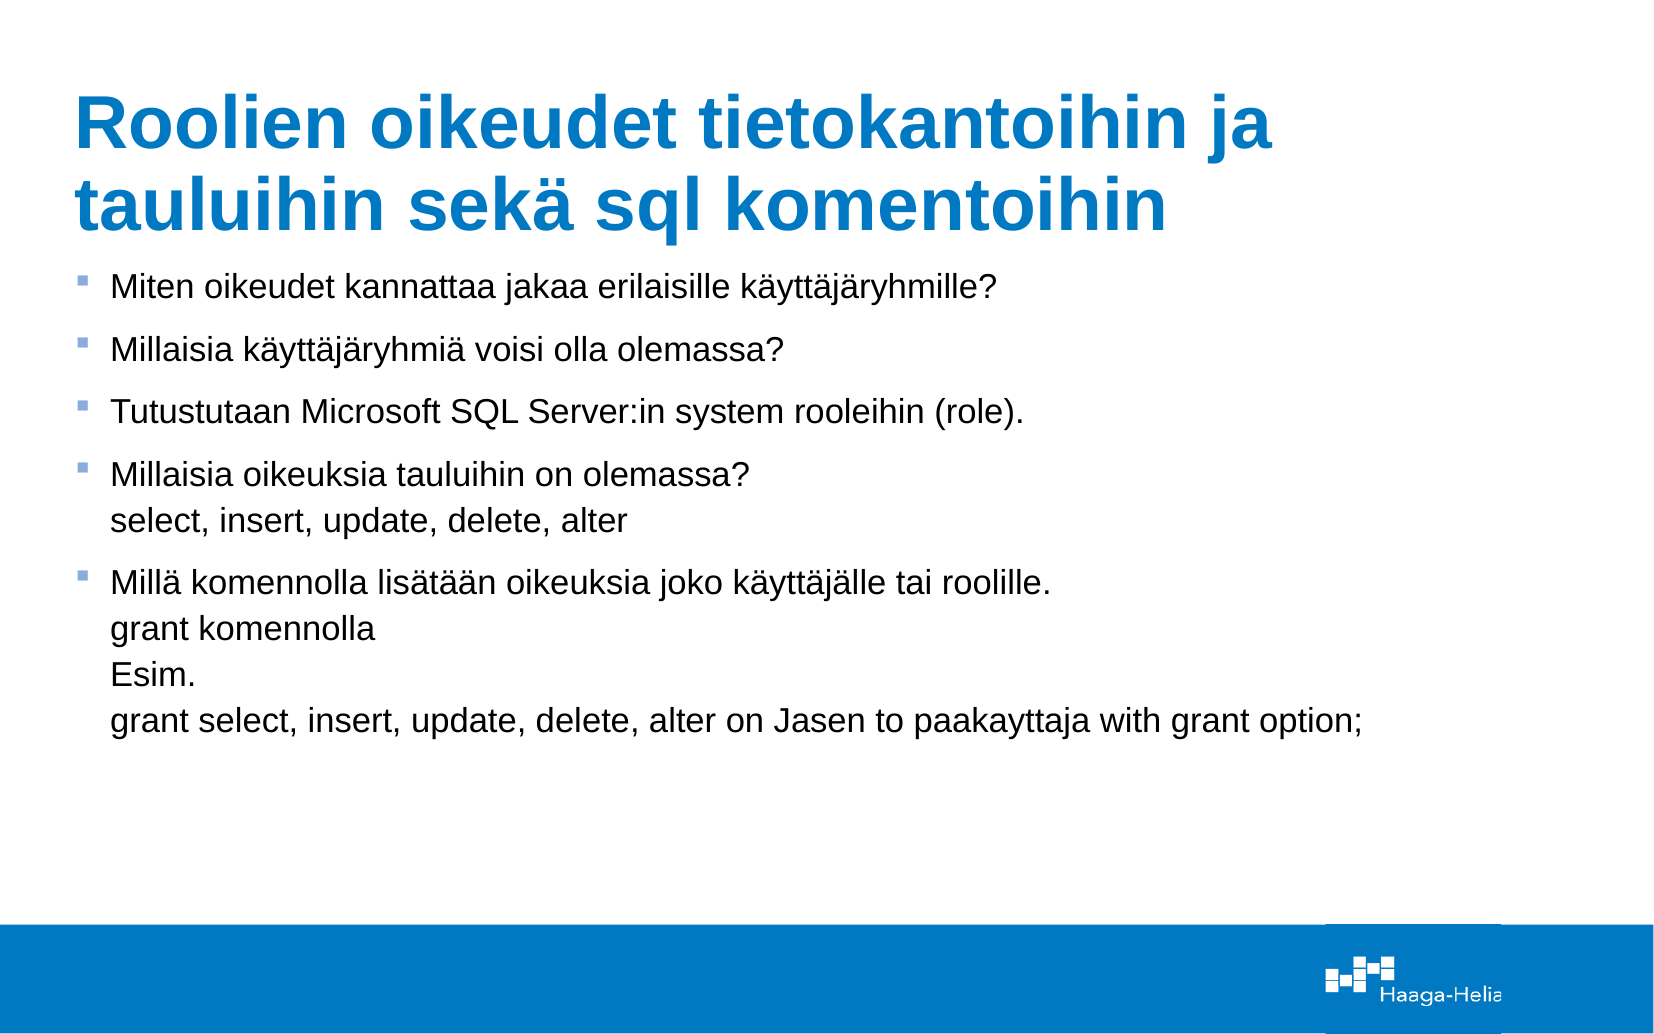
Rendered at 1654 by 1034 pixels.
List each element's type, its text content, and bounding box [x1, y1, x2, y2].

title Roolien oikeudet tietokantoihin ja tauluihin sekä sql komentoihin [74, 82, 1584, 178]
list Miten oikeudet kannattaa jakaa erilaisille käyttäjäryhmille? Millaisia käyttäjäryhmiä voisi olla olemassa? Tutustutaan Microsoft SQL Server:in system rooleihin (role). Millaisia oikeuksia tauluihin on olemassa? select, insert, update, delete, alter Millä komennolla lisätään oikeuksia joko käyttäjälle tai roolille. grant komennolla Esim. grant select, insert, update, delete, alter on Jasen to paakayttaja with grant option; [74, 259, 1584, 922]
picture [1325, 924, 1502, 1034]
